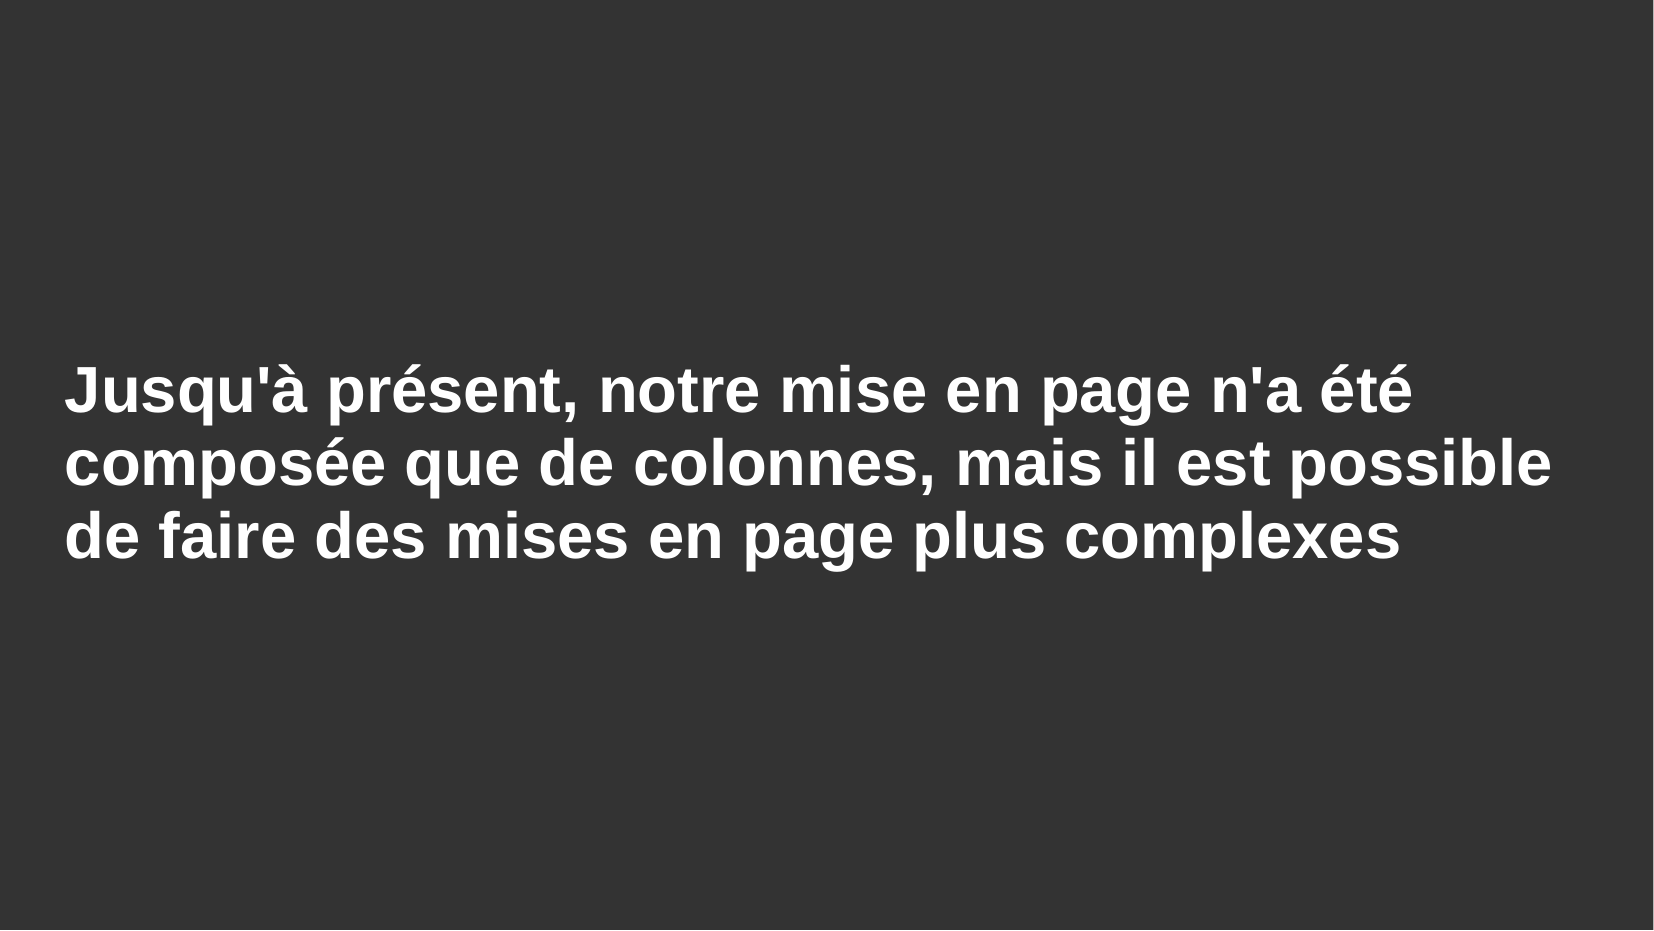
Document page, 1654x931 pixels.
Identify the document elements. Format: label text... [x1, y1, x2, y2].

list Jusqu'à présent, notre mise en page n'a été composée que de colonnes, mais il est possible de faire des mises en page plus complexes [64, 353, 1589, 577]
